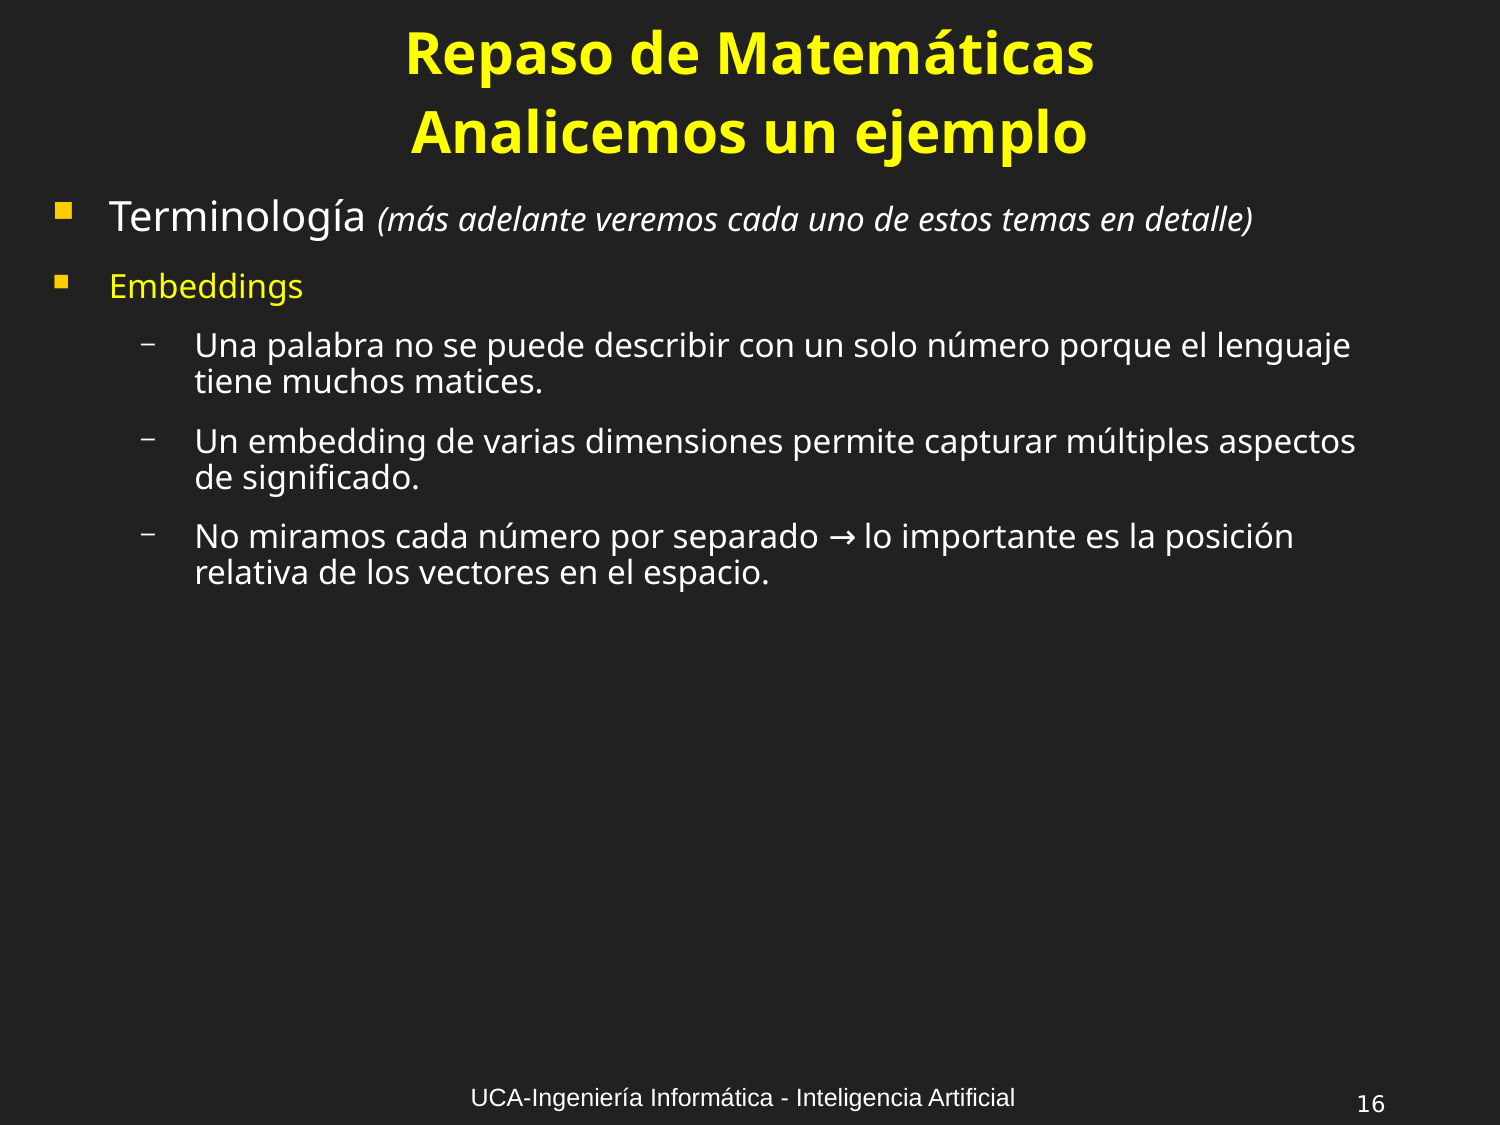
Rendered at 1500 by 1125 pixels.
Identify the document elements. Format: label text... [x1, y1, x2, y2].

title Repaso de Matemáticas Analicemos un ejemplo [75, 33, 1426, 150]
list Terminología (más adelante veremos cada uno de estos temas en detalle) Embeddings Una palabra no se puede describir con un solo número porque el lenguaje tiene muchos matices. Un embedding de varias dimensiones permite capturar múltiples aspectos de significado. No miramos cada número por separado → lo importante es la posición relativa de los vectores en el espacio. [37, 187, 1388, 901]
